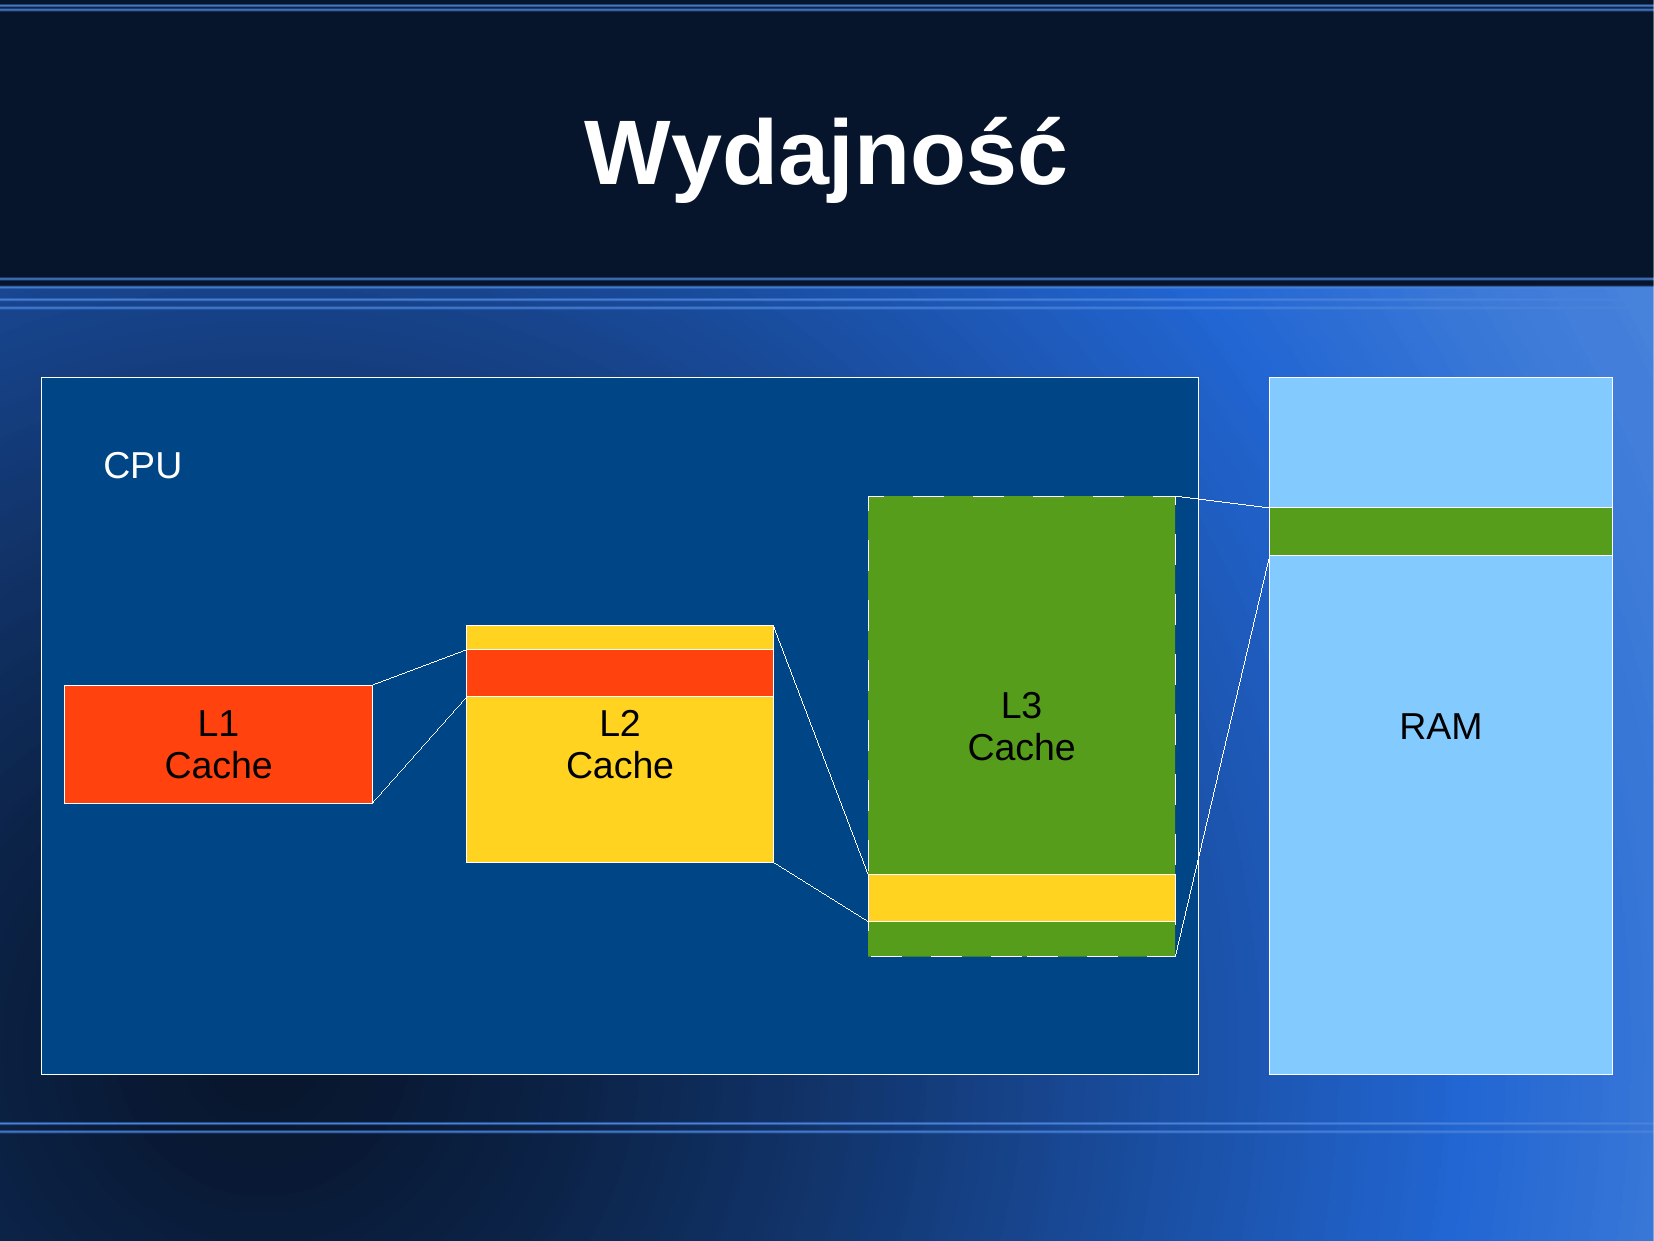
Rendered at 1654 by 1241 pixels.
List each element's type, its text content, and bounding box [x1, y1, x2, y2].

text_box L3 Cache [868, 496, 1176, 874]
text_box L1 Cache [64, 685, 373, 804]
text_box RAM [1269, 556, 1613, 1075]
text_box [466, 649, 774, 697]
text_box [1269, 507, 1613, 556]
text_box L3 Cache [868, 922, 1176, 957]
title Wydajność [82, 49, 1571, 257]
text_box CPU [41, 377, 1199, 1075]
picture [0, 0, 1654, 1241]
text_box RAM [1269, 377, 1613, 507]
text_box L2 Cache [466, 625, 774, 649]
text_box [868, 874, 1176, 922]
text_box L2 Cache [466, 697, 774, 863]
